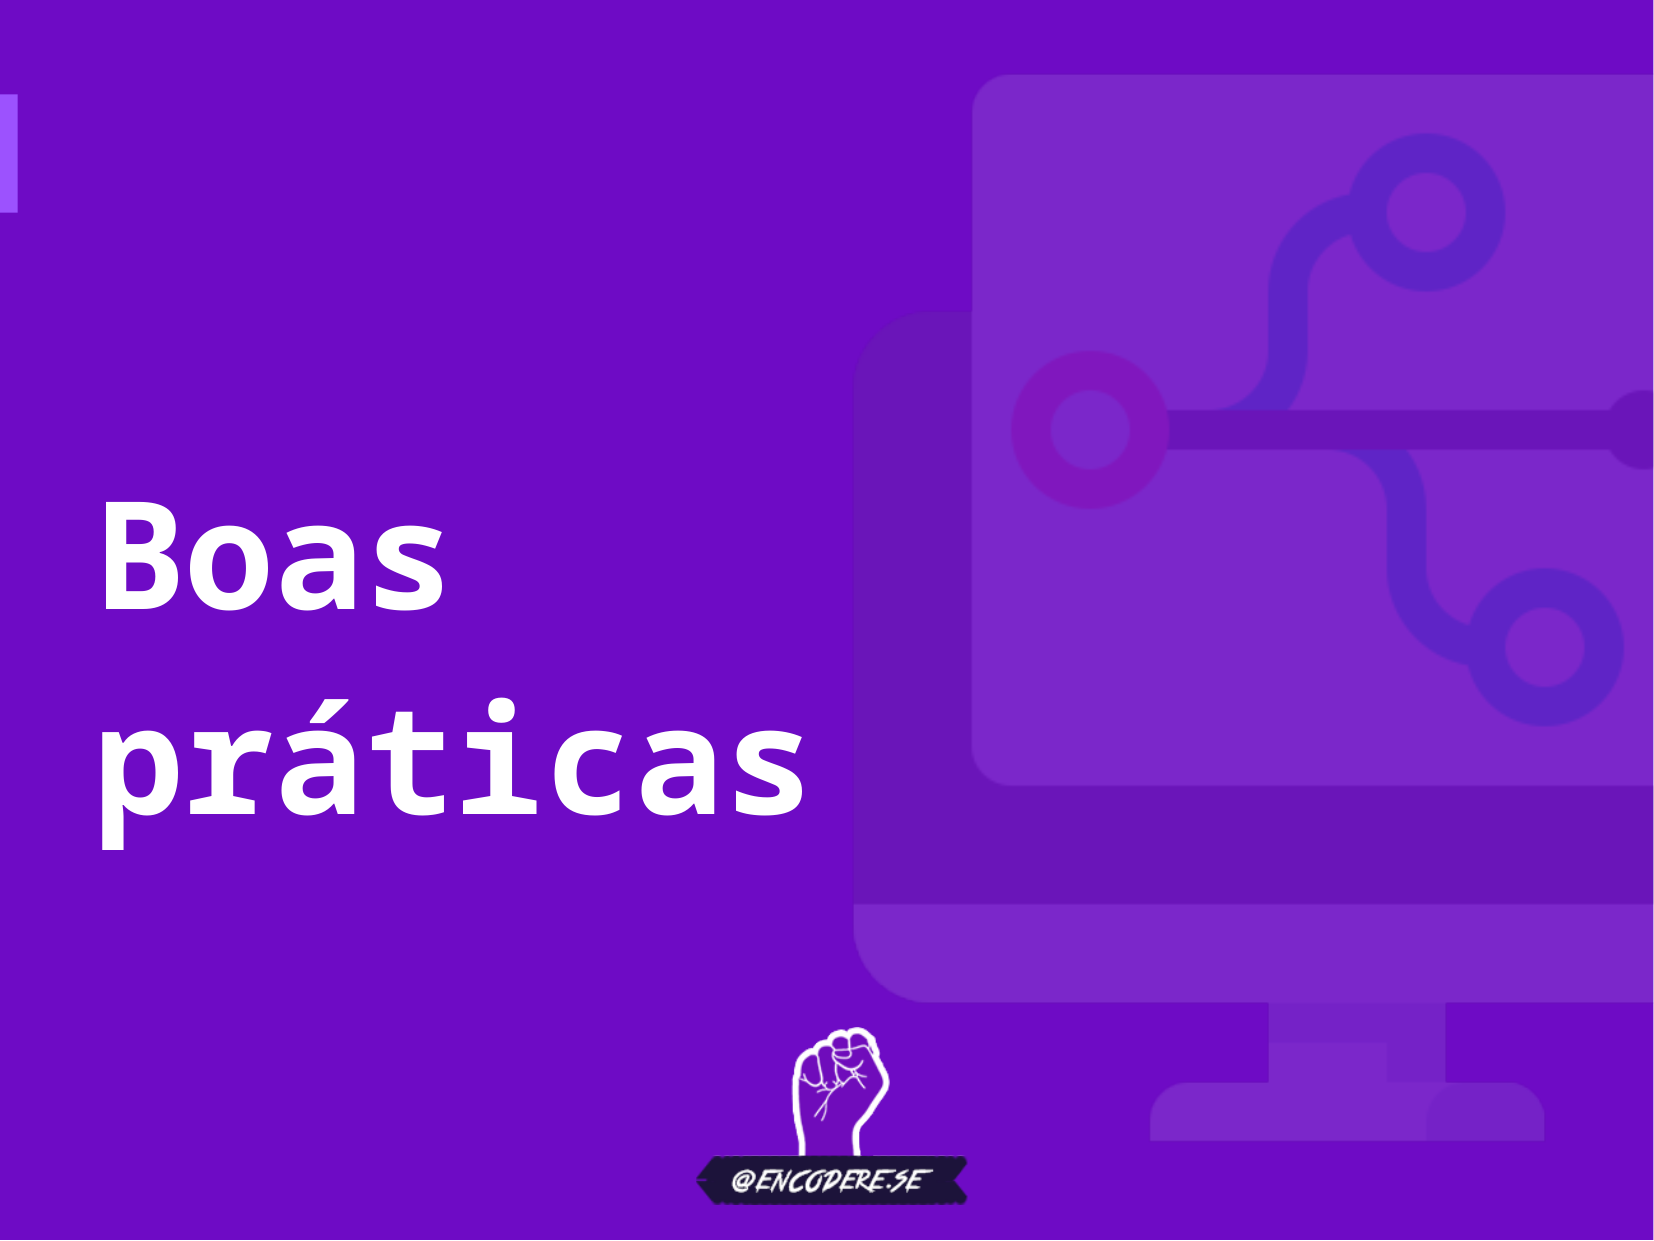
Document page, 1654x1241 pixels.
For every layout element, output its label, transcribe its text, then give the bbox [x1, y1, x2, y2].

text_box [0, 94, 18, 213]
picture [696, 0, 1654, 1241]
title Boas práticas [94, 469, 1391, 839]
